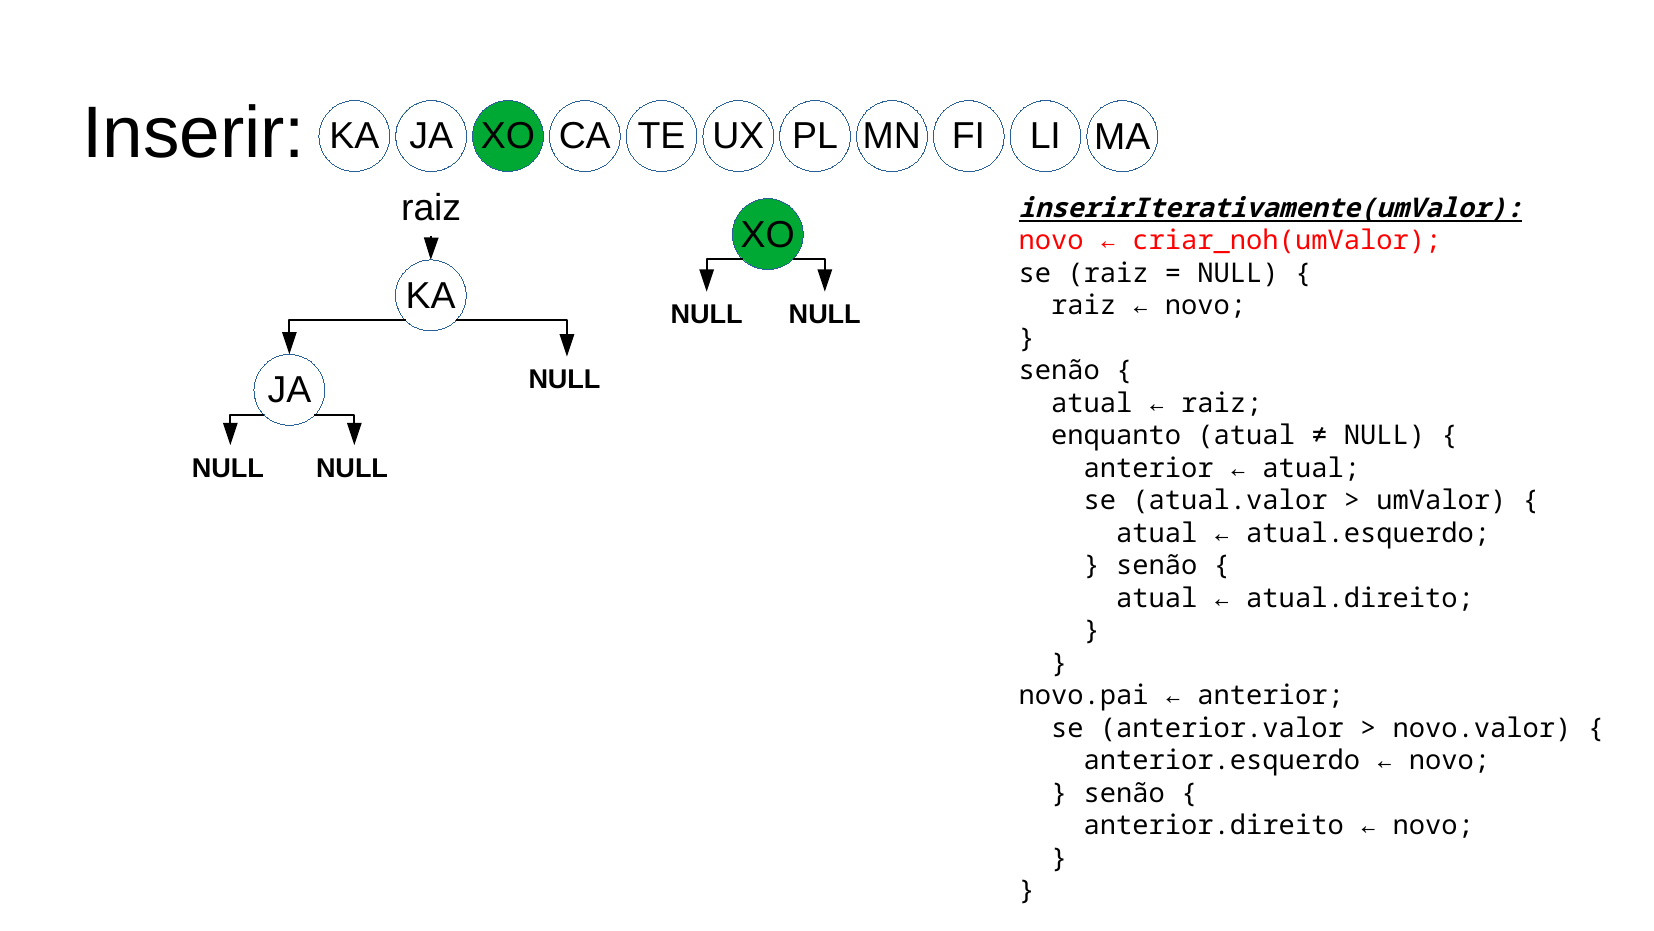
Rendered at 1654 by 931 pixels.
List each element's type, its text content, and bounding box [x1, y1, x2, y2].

text_box XO [472, 100, 544, 172]
text_box TE [626, 100, 697, 172]
text_box JA [253, 354, 325, 426]
text_box NULL [301, 445, 408, 491]
text_box FI [933, 100, 1005, 172]
text_box KA [395, 259, 467, 331]
text_box NULL [774, 291, 876, 337]
text_box PL [784, 100, 851, 172]
text_box NULL [655, 291, 758, 337]
title Inserir: [82, 54, 1571, 211]
text_box raiz [386, 179, 477, 237]
text_box MN [856, 100, 928, 172]
text_box LI [1010, 100, 1081, 172]
text_box XO [732, 198, 804, 270]
text_box CA [549, 100, 621, 172]
text_box [744, 118, 786, 206]
text_box inserirIterativamente(umValor): novo ← criar_noh(umValor); se (raiz = NULL) { raiz ← novo; } senão { atual ← raiz; enquanto (atual ≠ NULL) { anterior ← atual; se (atual.valor > umValor) { atual ← atual.esquerdo; } senão { atual ← atual.direito; } } novo.pai ← anterior; se (anterior.valor > novo.valor) { anterior.esquerdo ← novo; } senão { anterior.direito ← novo; } } [1003, 182, 1654, 931]
text_box KA [318, 100, 390, 172]
text_box NULL [177, 445, 284, 491]
text_box JA [395, 100, 467, 172]
text_box NULL [513, 356, 621, 402]
text_box UX [702, 100, 769, 172]
text_box MA [1086, 100, 1158, 172]
